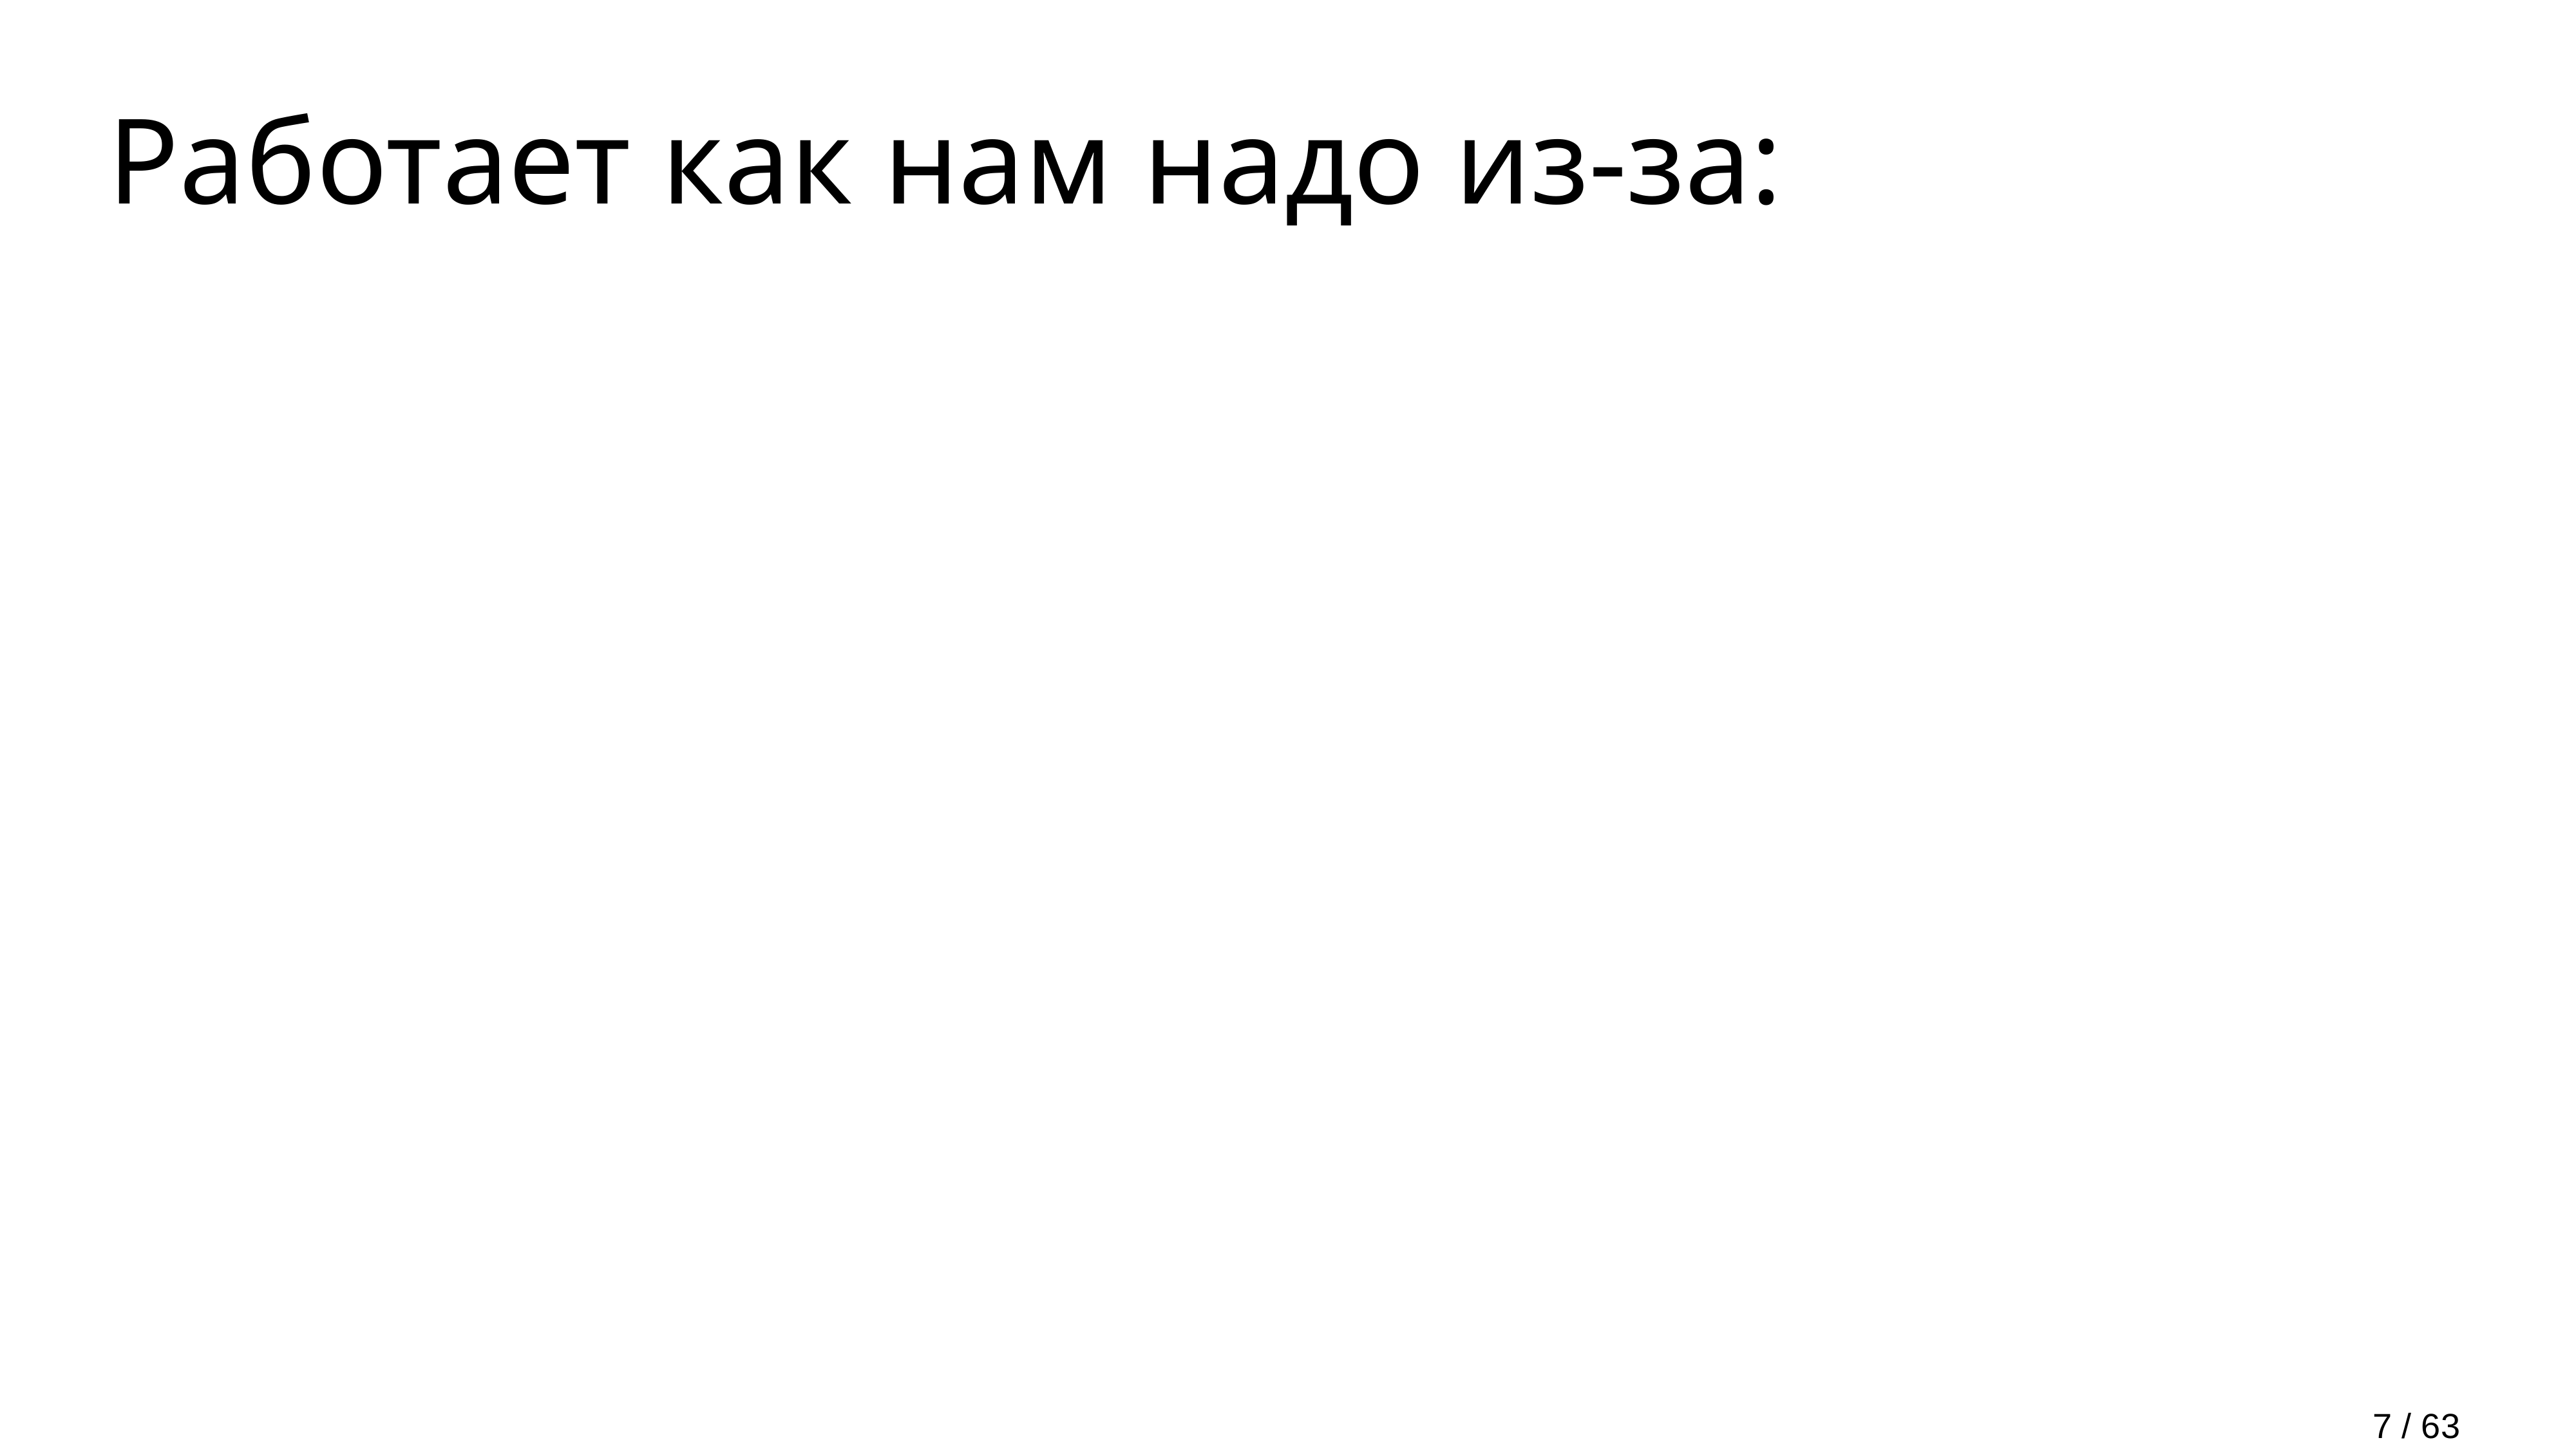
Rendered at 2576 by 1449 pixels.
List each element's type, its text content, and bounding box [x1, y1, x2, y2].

title Работает как нам надо из-за: [108, 80, 2468, 242]
text_box <number> / 63 [2363, 1402, 2576, 1449]
